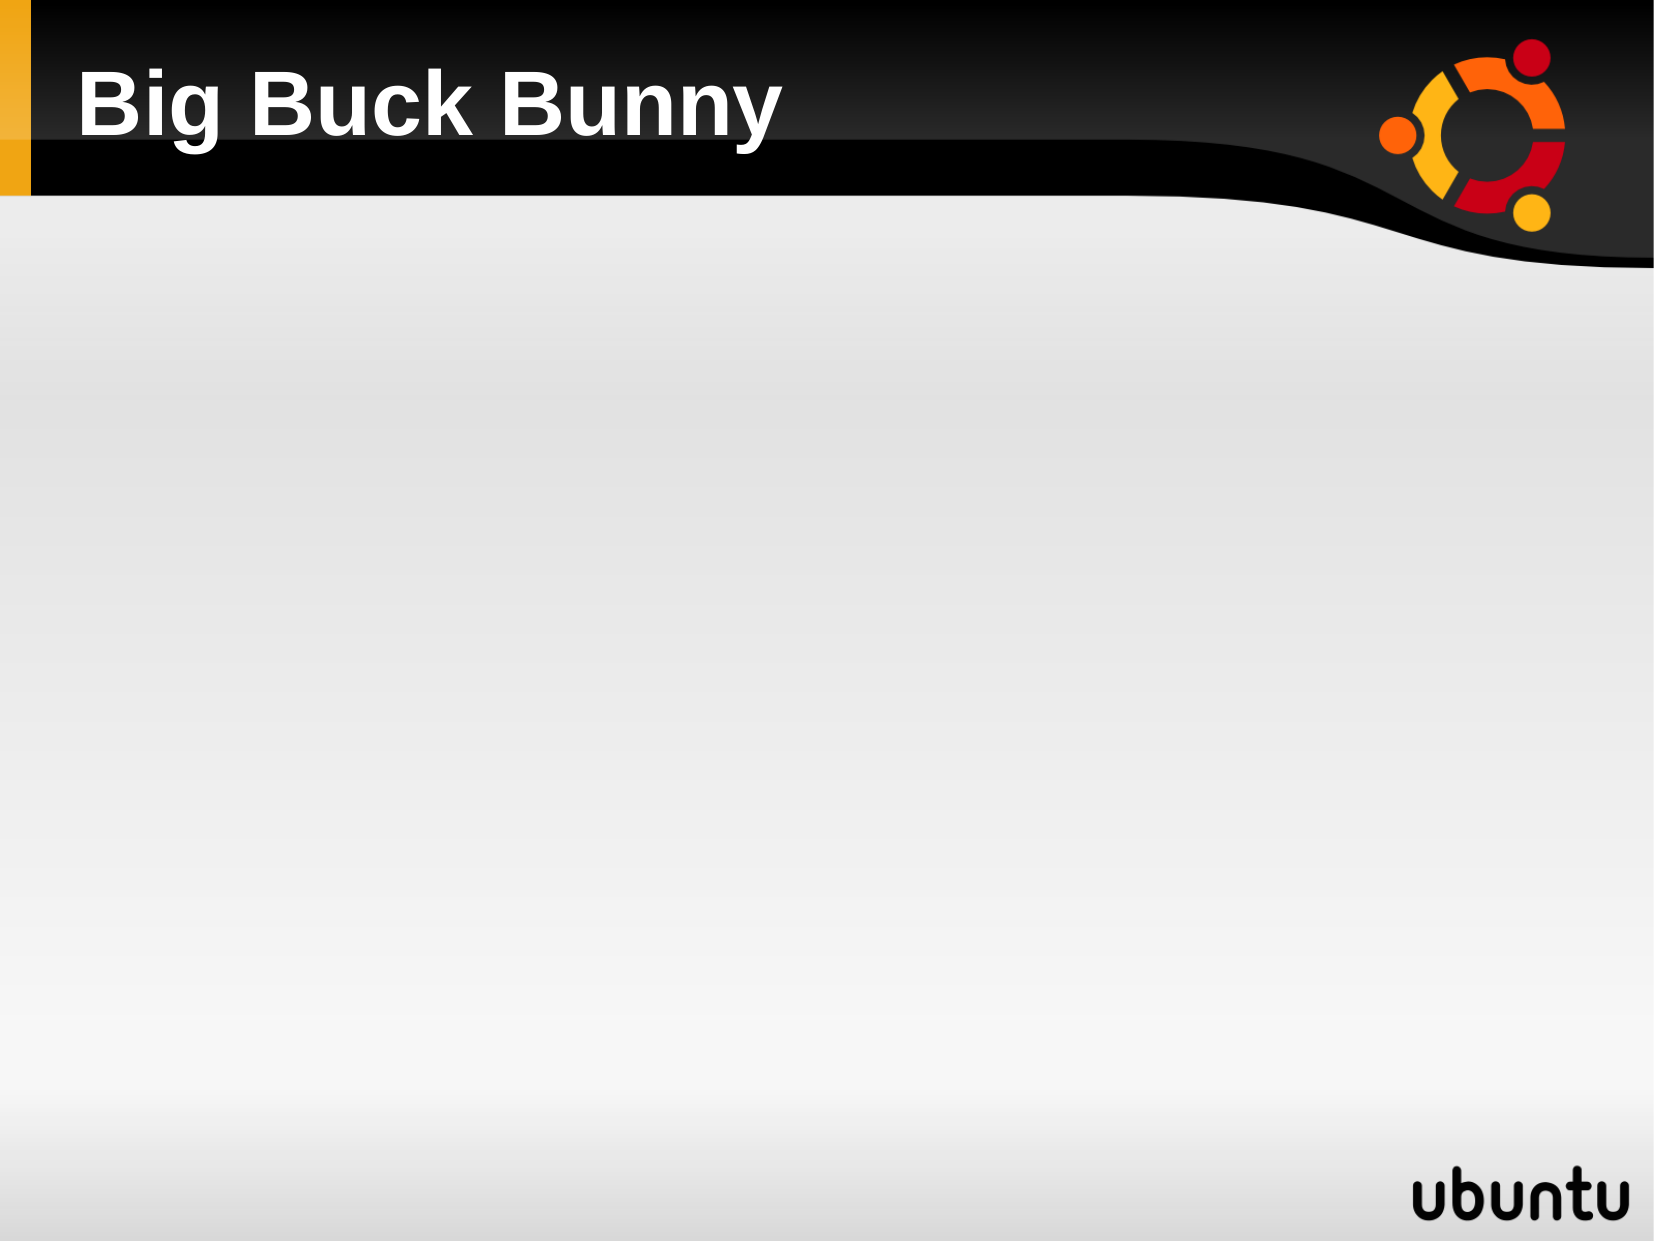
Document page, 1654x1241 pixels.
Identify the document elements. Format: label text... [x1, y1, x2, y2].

title Big Buck Bunny [76, 0, 1565, 208]
picture [0, 0, 1654, 1241]
